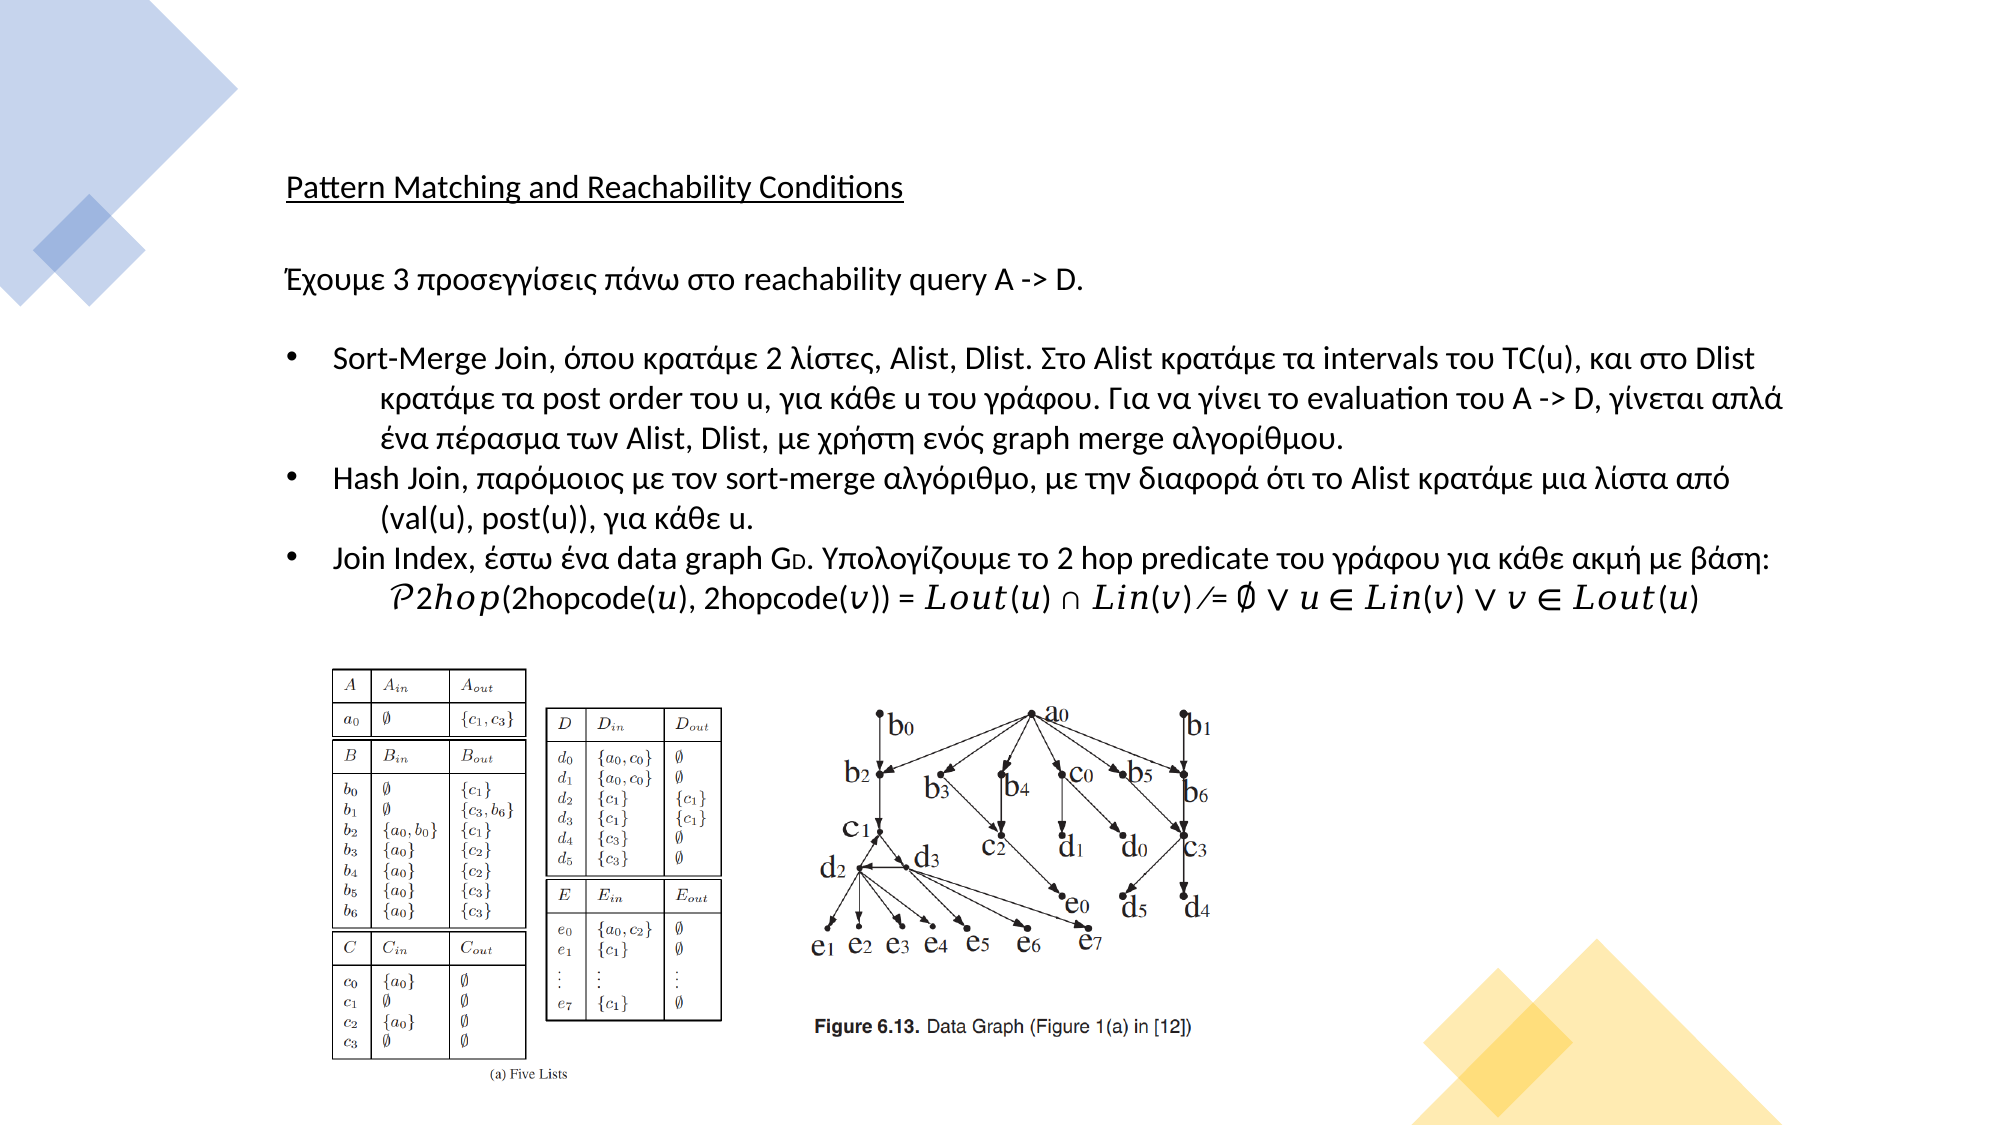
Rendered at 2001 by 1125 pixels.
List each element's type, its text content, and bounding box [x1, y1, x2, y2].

picture [287, 666, 763, 1083]
text_box [0, 0, 2000, 1125]
text_box Έχουμε 3 προσεγγίσεις πάνω στο reachability query A -> D. Sort-Merge Join, όπου κρατάμε 2 λίστες, Alist, Dlist. Στο Αlist κρατάμε τα intervals του TC(u), και στο Dlist κρατάμε τα post order του u, για κάθε u του γράφου. Για να γίνει το evaluation του A -> D, γίνεται απλά ένα πέρασμα των Alist, Dlist, με χρήστη ενός graph merge αλγορίθμου. Hash Join, παρόμοιος με τον sort-merge αλγόριθμο, με την διαφορά ότι το Alist κρατάμε μια λίστα από (val(u), post(u)), για κάθε u. Join Index, έστω ένα data graph GD. Υπολογίζουμε το 2 hop predicate του γράφου για κάθε ακμή με βάση: 𝒫2ℎ𝑜𝑝(2hopcode(𝑢), 2hopcode(𝑣)) = 𝐿𝑜𝑢𝑡(𝑢) ∩ 𝐿𝑖𝑛(𝑣) ∕= ∅ ∨ 𝑢 ∈ 𝐿𝑖𝑛(𝑣) ∨ 𝑣 ∈ 𝐿𝑜𝑢𝑡(𝑢) [271, 249, 1819, 709]
picture [779, 700, 1221, 1049]
text_box Pattern Matching and Reachability Conditions [271, 157, 1272, 213]
